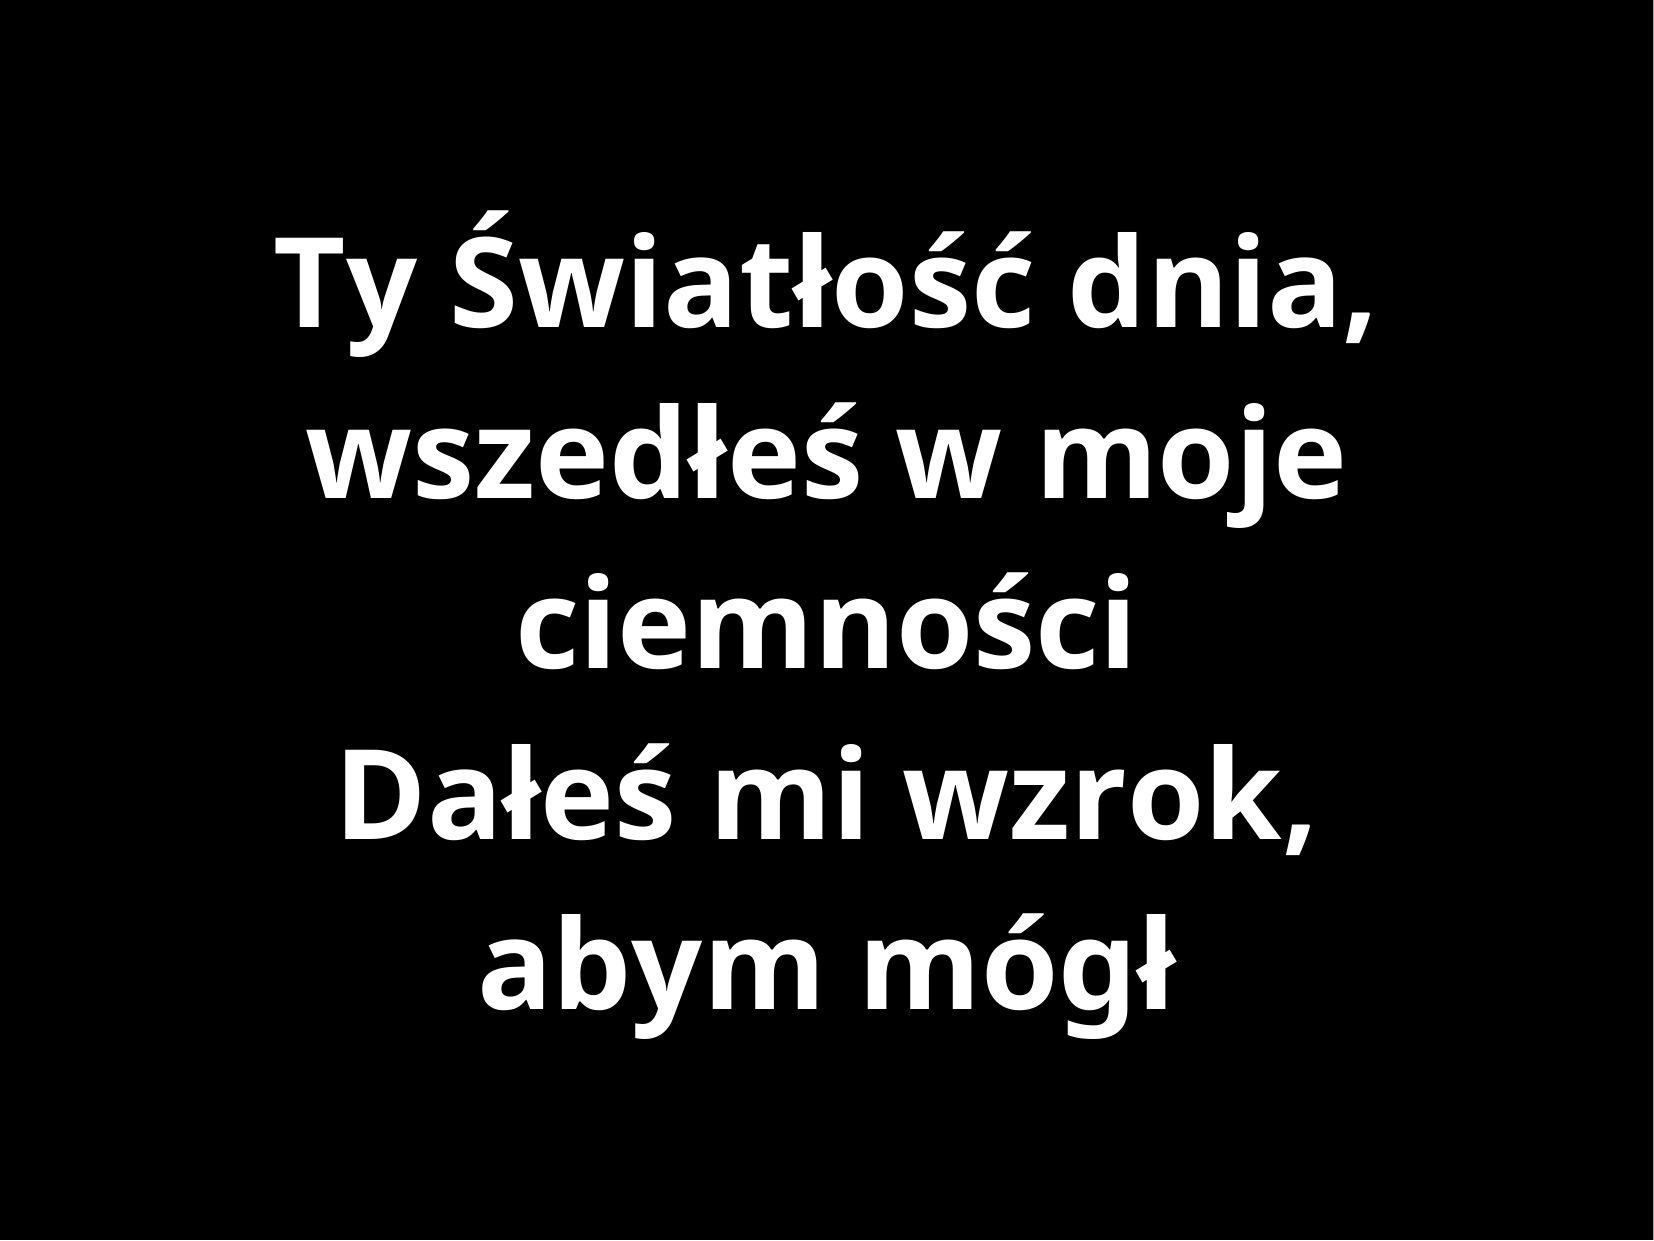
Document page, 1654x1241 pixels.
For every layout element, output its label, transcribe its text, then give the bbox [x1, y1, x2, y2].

title Ty Światłość dnia, wszedłeś w moje ciemności Dałeś mi wzrok, abym mógł [0, 0, 1654, 1241]
